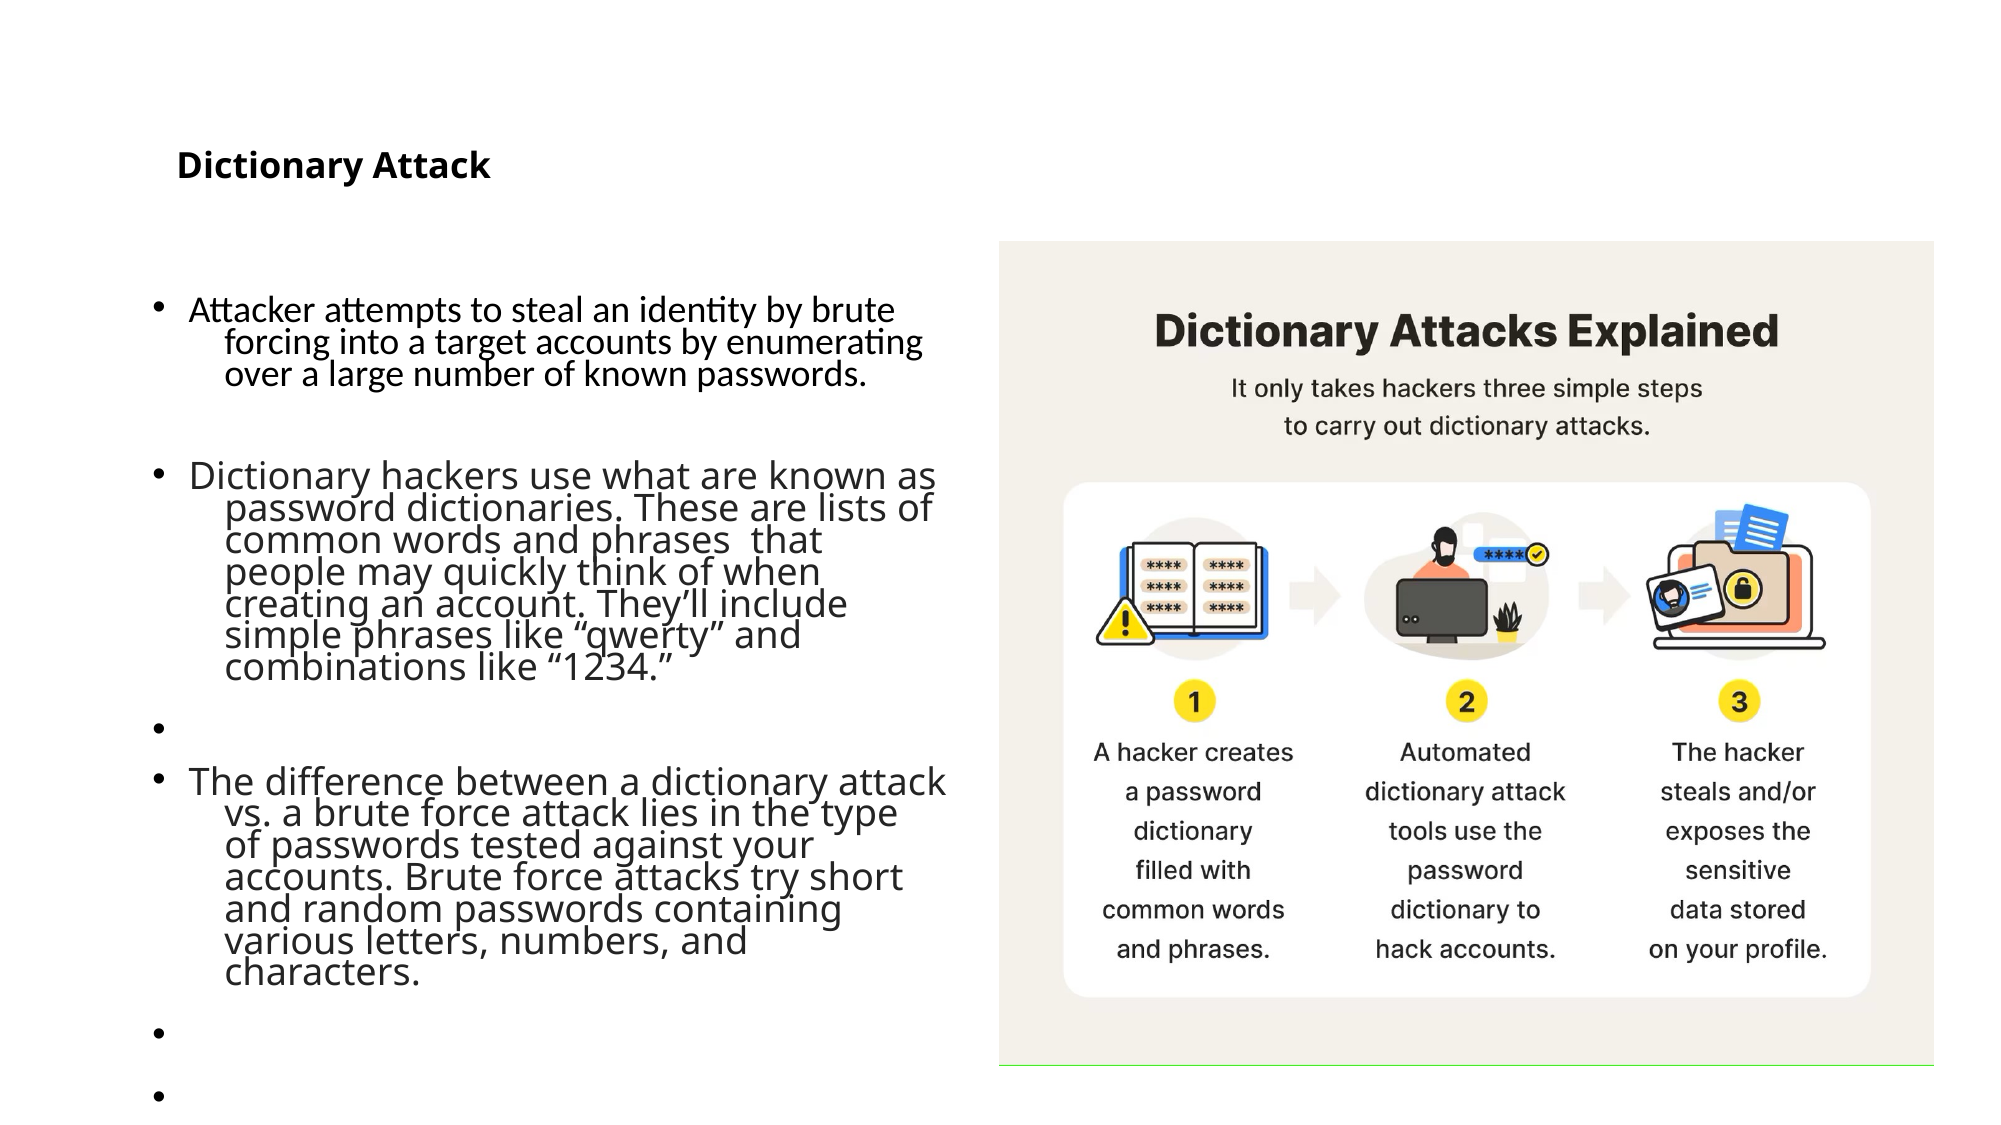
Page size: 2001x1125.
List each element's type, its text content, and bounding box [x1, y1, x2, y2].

list Attacker attempts to steal an identity by brute forcing into a target accounts by enumerating over a large number of known passwords. Dictionary hackers use what are known as password dictionaries. These are lists of common words and phrases that people may quickly think of when creating an account. They’ll include simple phrases like “qwerty” and combinations like “1234.” The difference between a dictionary attack vs. a brute force attack lies in the type of passwords tested against your accounts. Brute force attacks try short and random passwords containing various letters, numbers, and characters. [137, 289, 964, 1004]
title Dictionary Attack [137, 59, 1863, 278]
picture [999, 241, 1934, 1066]
